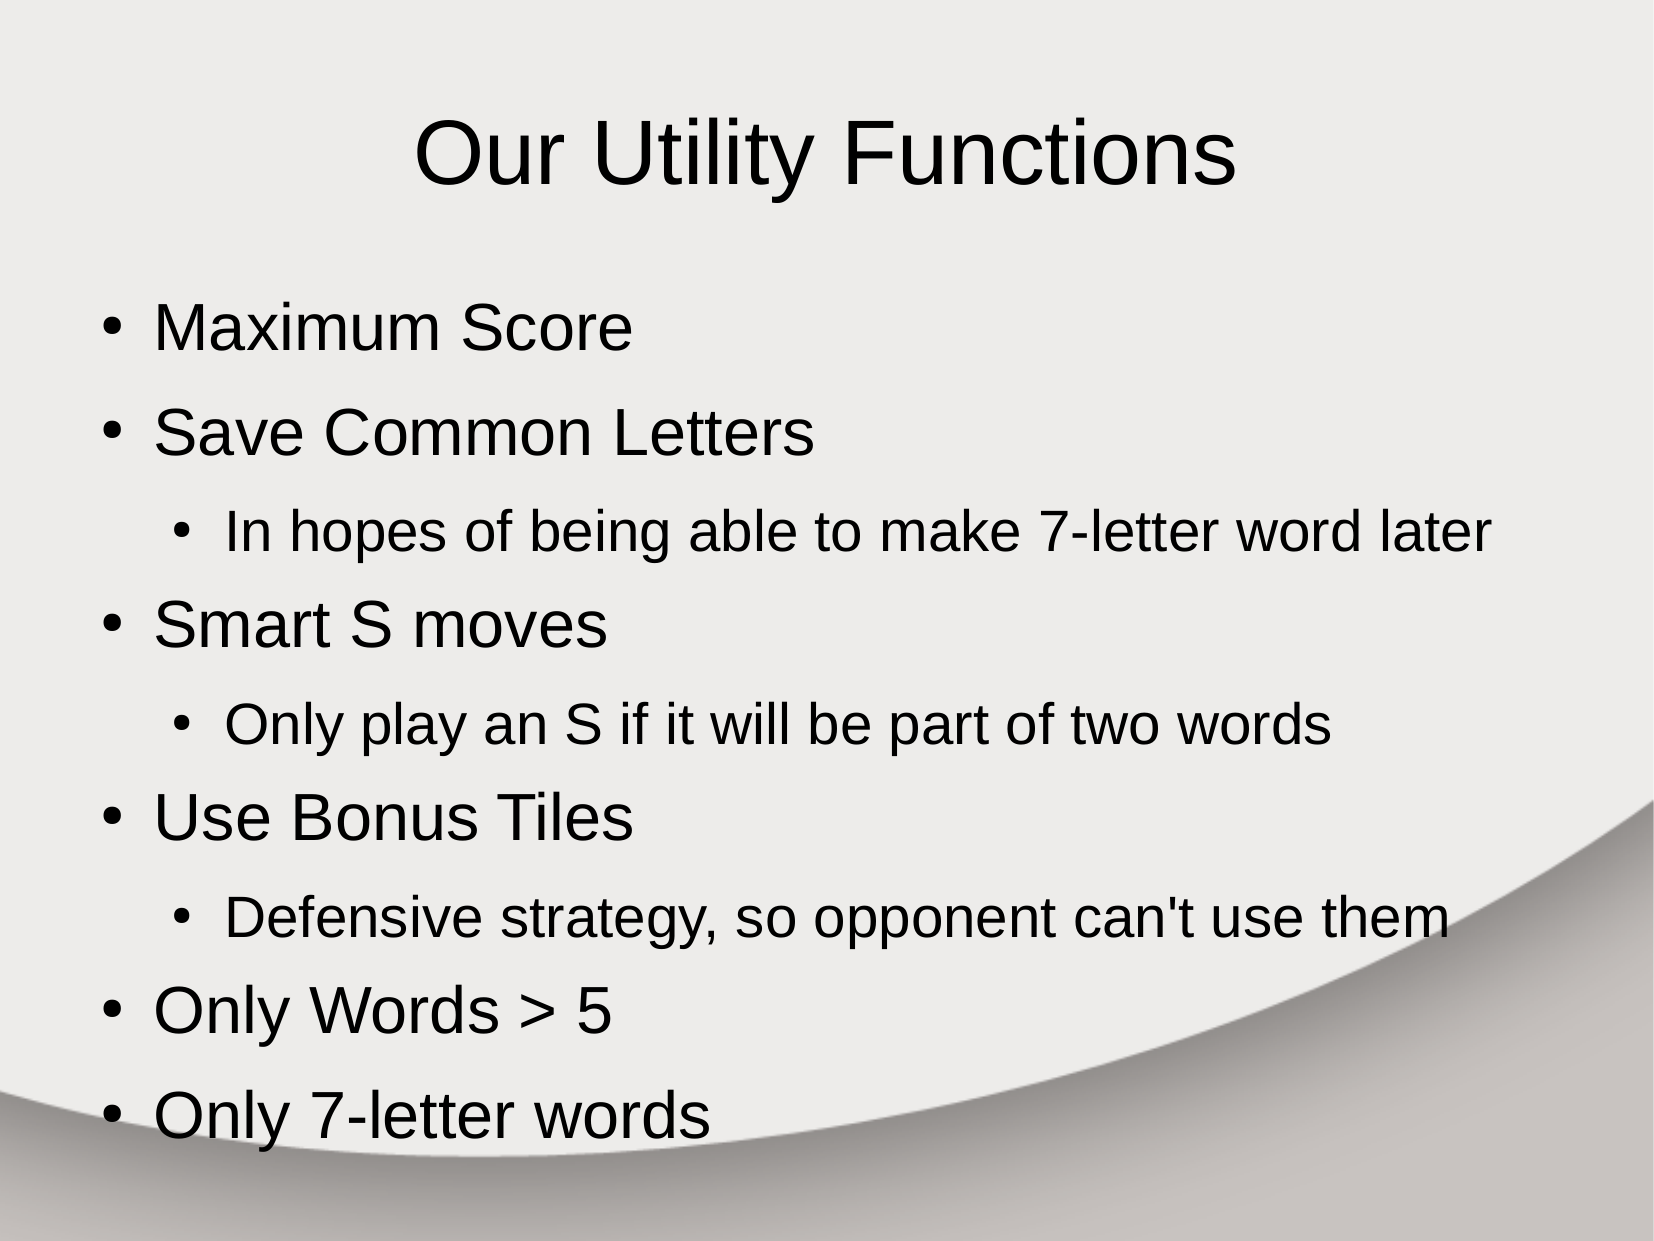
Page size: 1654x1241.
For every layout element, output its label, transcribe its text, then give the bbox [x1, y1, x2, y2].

title Our Utility Functions [82, 56, 1571, 250]
list Maximum Score Save Common Letters In hopes of being able to make 7-letter word later Smart S moves Only play an S if it will be part of two words Use Bonus Tiles Defensive strategy, so opponent can't use them Only Words > 5 Only 7-letter words [82, 290, 1571, 1152]
picture [0, 0, 1654, 1241]
